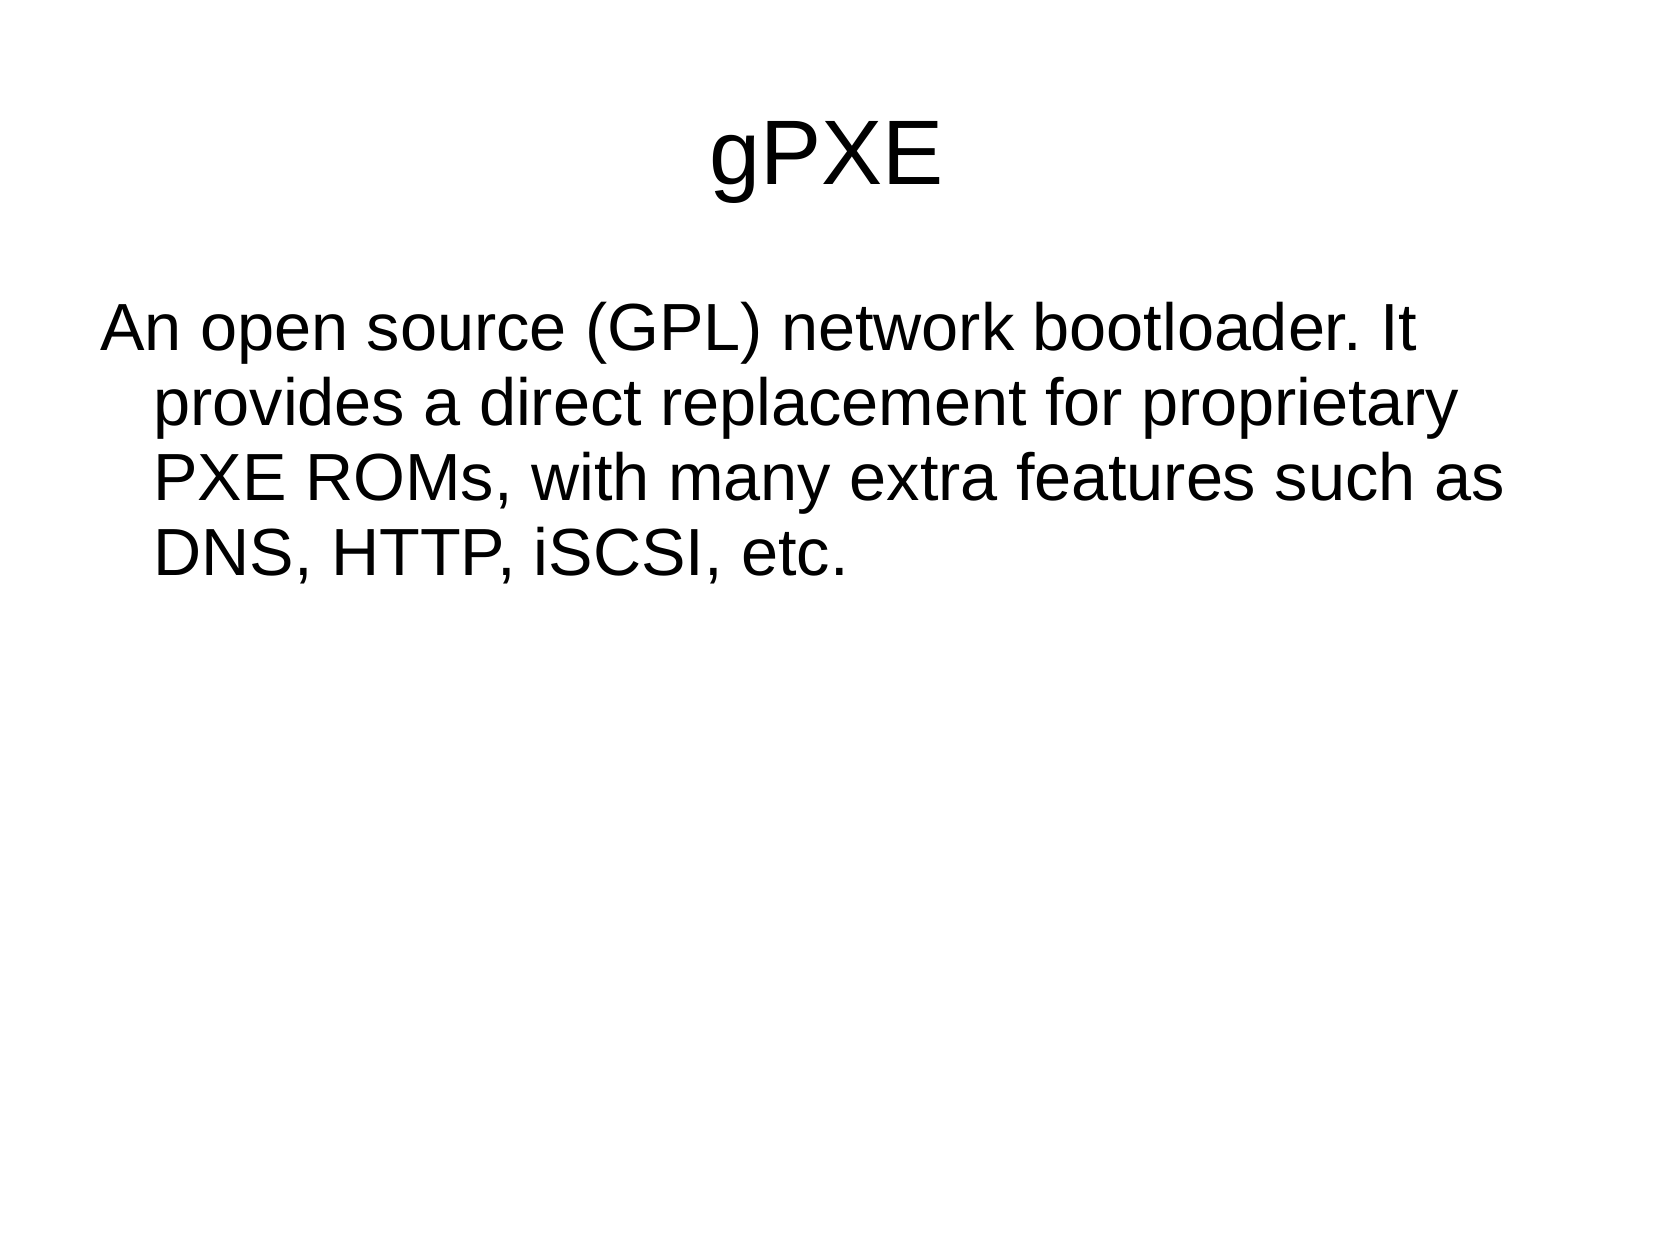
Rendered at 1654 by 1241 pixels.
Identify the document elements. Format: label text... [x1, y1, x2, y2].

title gPXE [82, 49, 1571, 257]
list An open source (GPL) network bootloader. It provides a direct replacement for proprietary PXE ROMs, with many extra features such as DNS, HTTP, iSCSI, etc. [82, 290, 1571, 1094]
